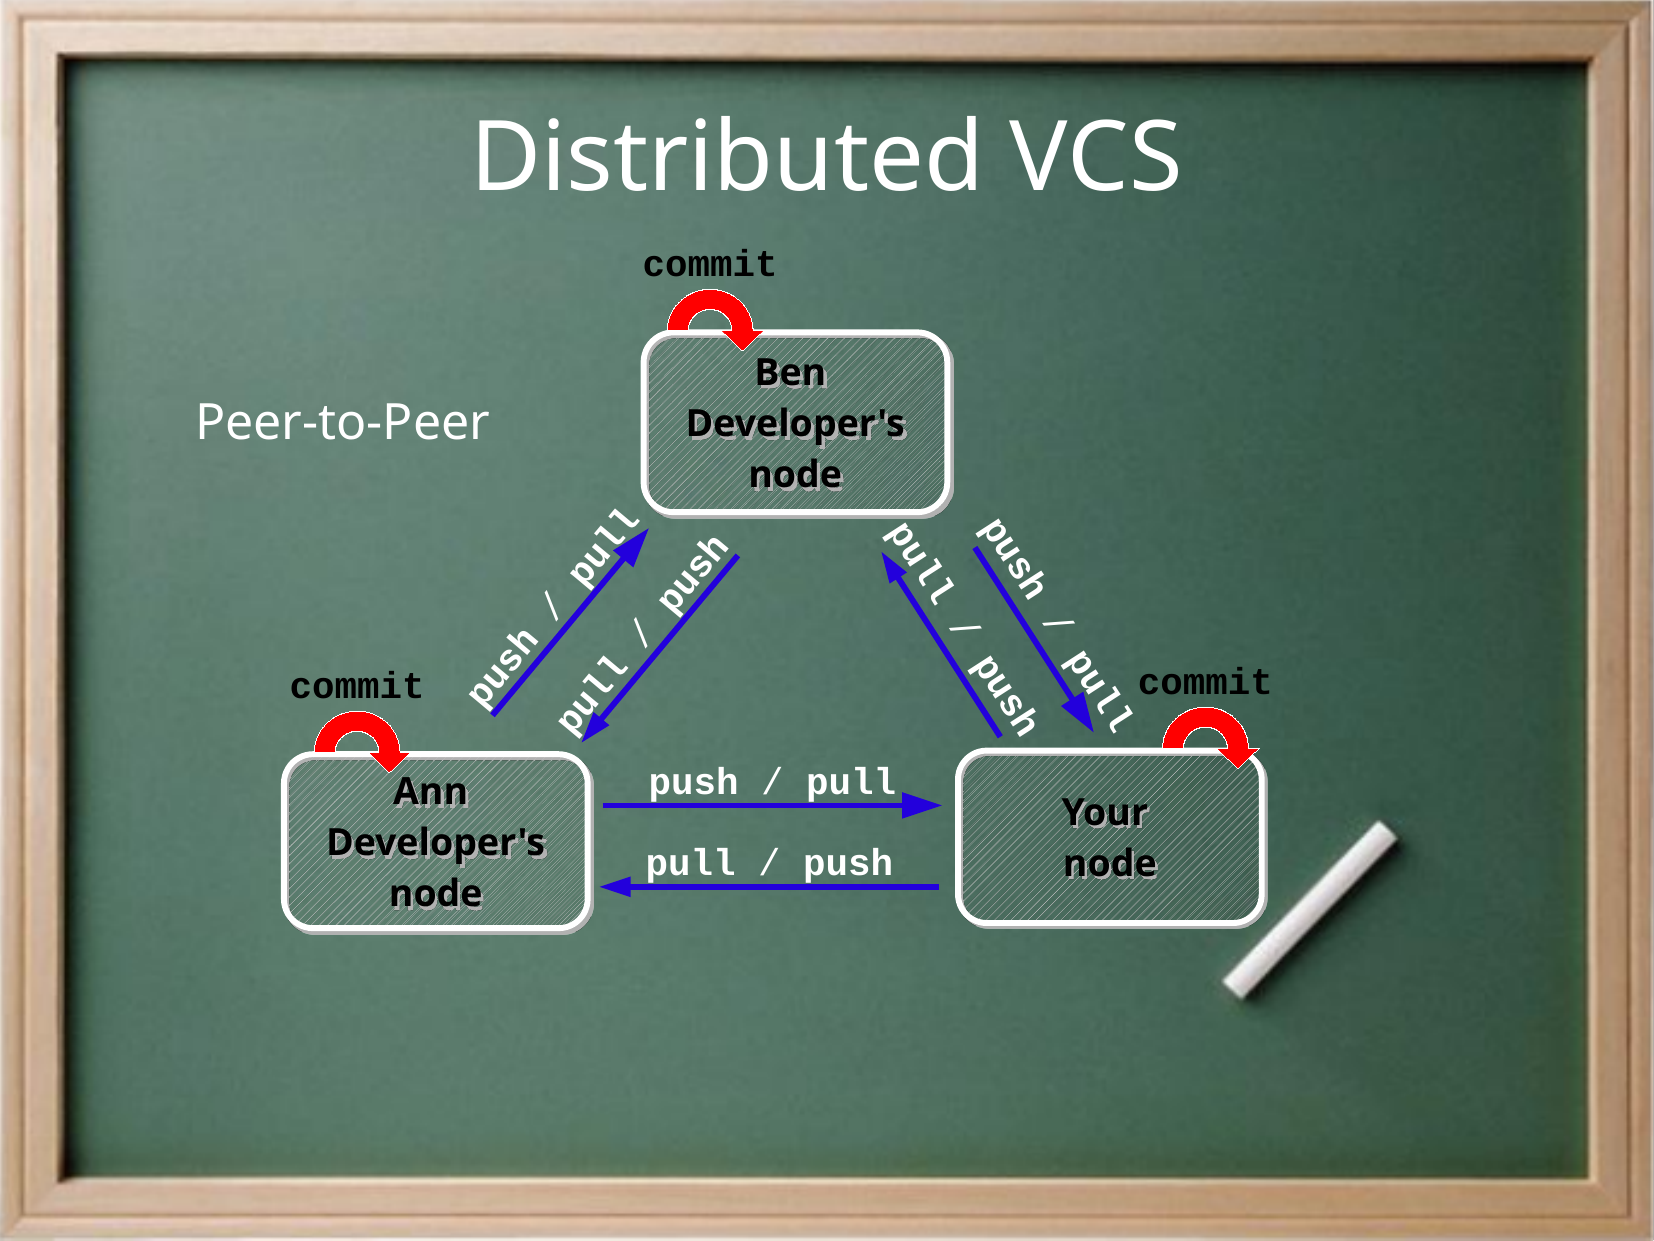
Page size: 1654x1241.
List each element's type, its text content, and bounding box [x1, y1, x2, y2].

text_box commit [1162, 707, 1260, 769]
text_box Ann Developer's node [283, 754, 588, 929]
text_box Your node [957, 750, 1262, 924]
text_box Peer-to-Peer [180, 378, 563, 468]
picture [0, 0, 1654, 1241]
text_box Ben Developer's node [643, 332, 948, 513]
title Distributed VCS [82, 49, 1571, 257]
text_box commit [314, 711, 411, 773]
text_box commit [667, 289, 764, 351]
